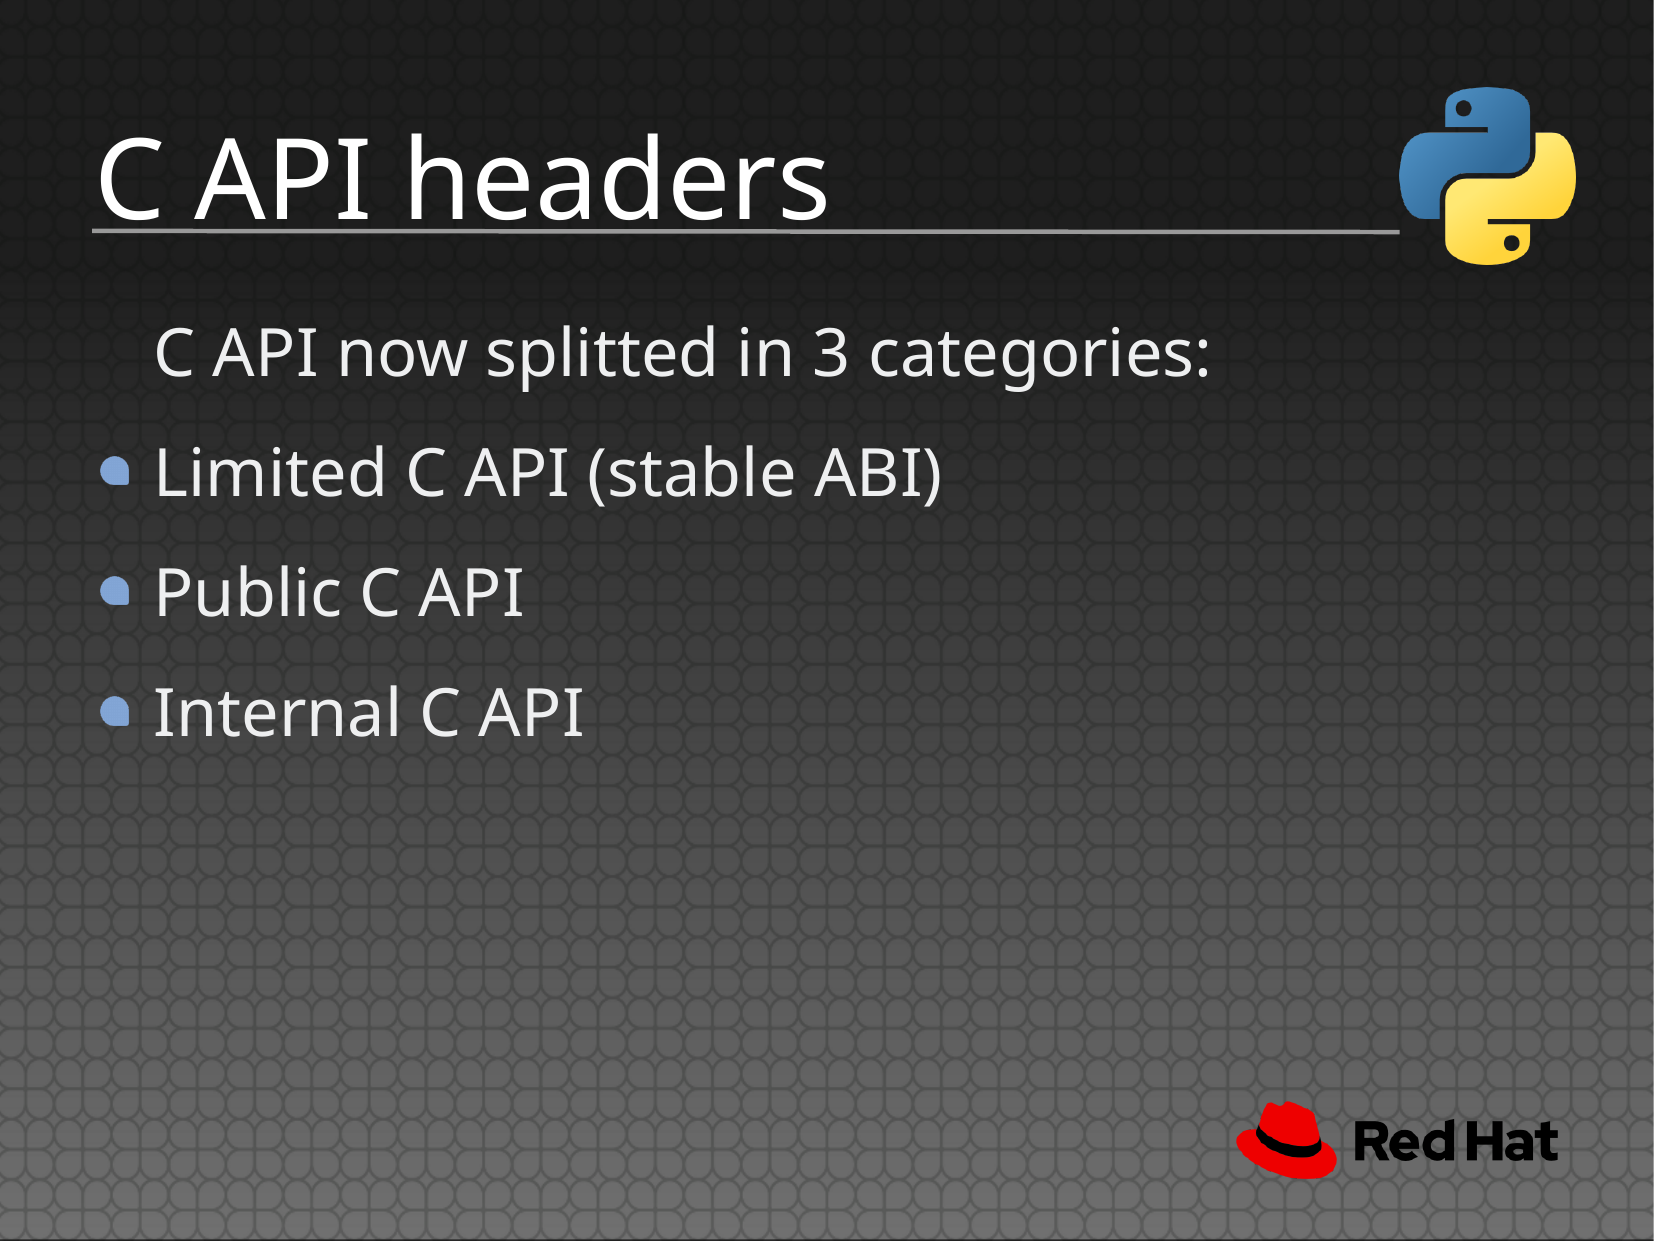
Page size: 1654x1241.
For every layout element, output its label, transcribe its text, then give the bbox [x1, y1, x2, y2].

title C API headers [94, 100, 1426, 251]
list C API now splitted in 3 categories: Limited C API (stable ABI) Public C API Internal C API [82, 304, 1571, 1045]
picture [0, 0, 1654, 1241]
